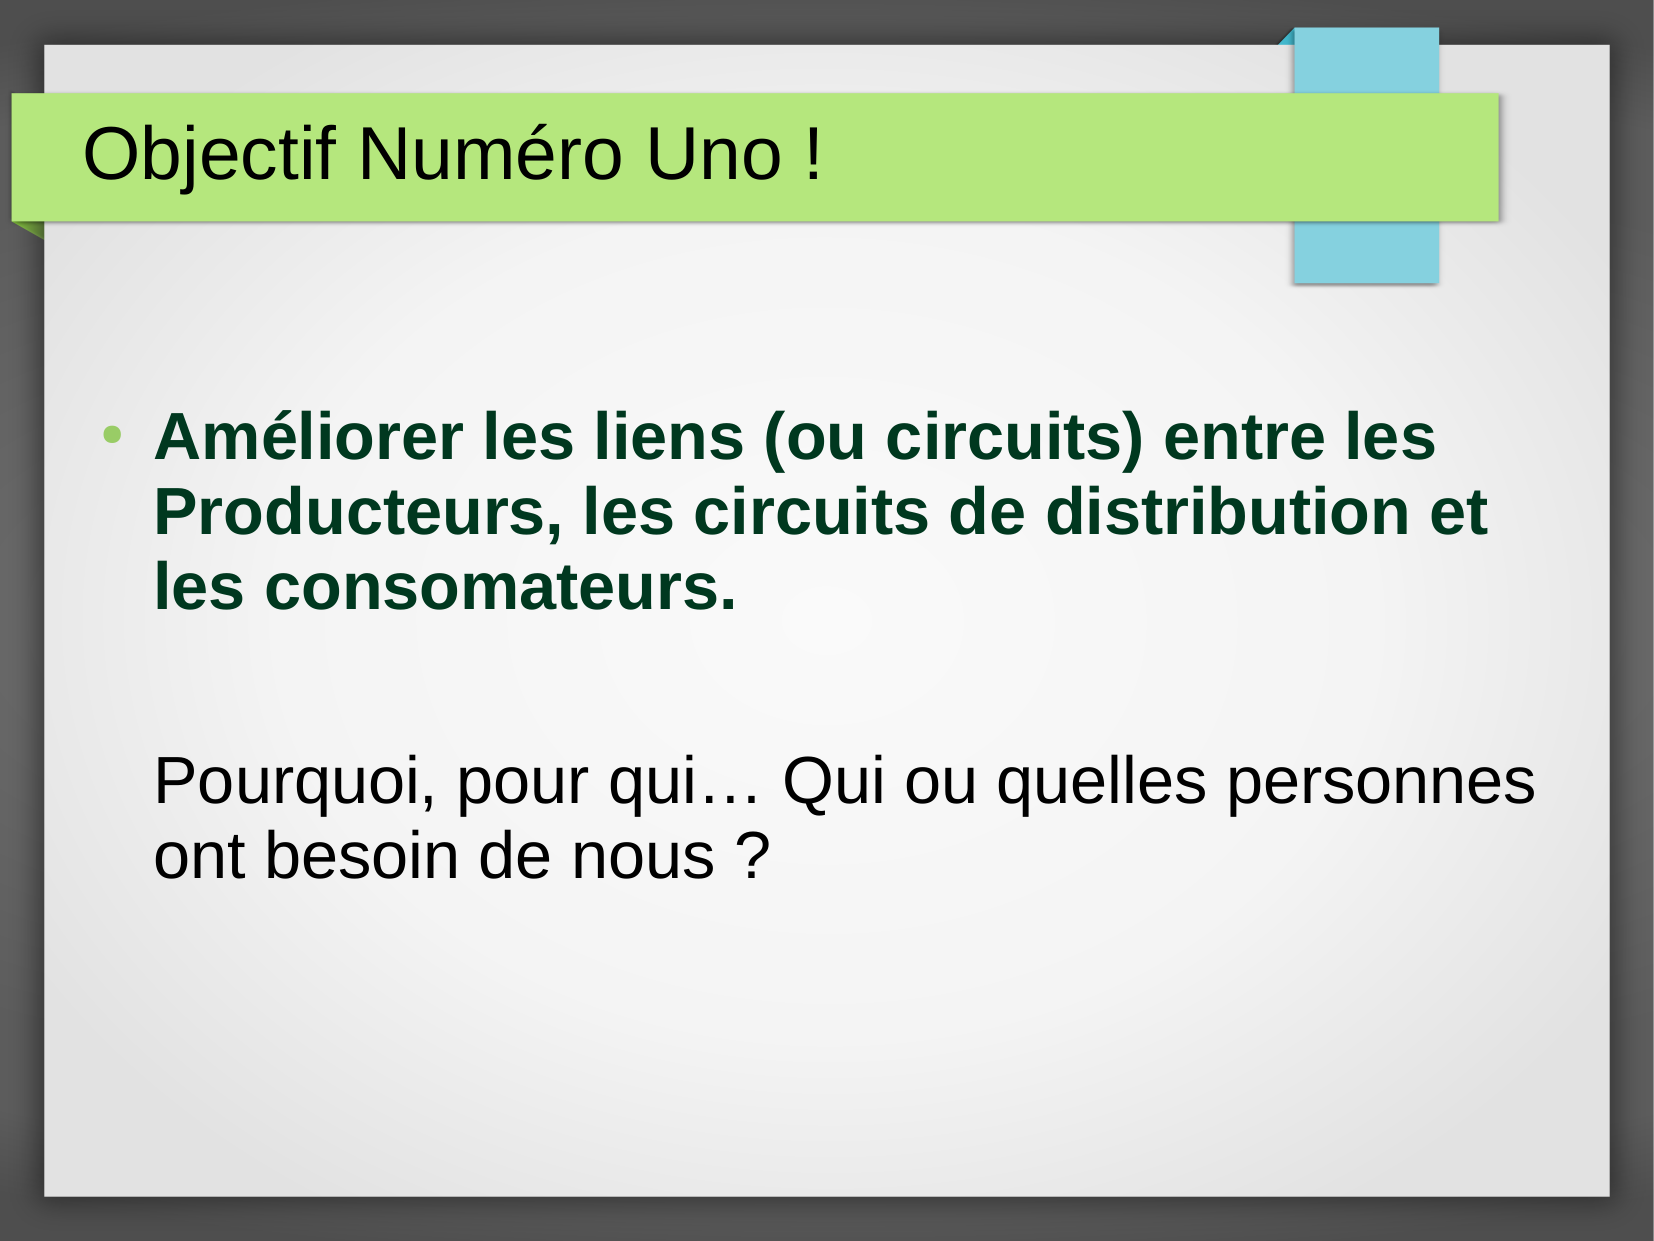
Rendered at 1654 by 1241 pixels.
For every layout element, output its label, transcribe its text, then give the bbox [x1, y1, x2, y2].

title Objectif Numéro Uno ! [82, 94, 1264, 213]
picture [0, 0, 1654, 1241]
list Améliorer les liens (ou circuits) entre les Producteurs, les circuits de distribution et les consomateurs. Pourquoi, pour qui… Qui ou quelles personnes ont besoin de nous ? [82, 295, 1571, 1015]
